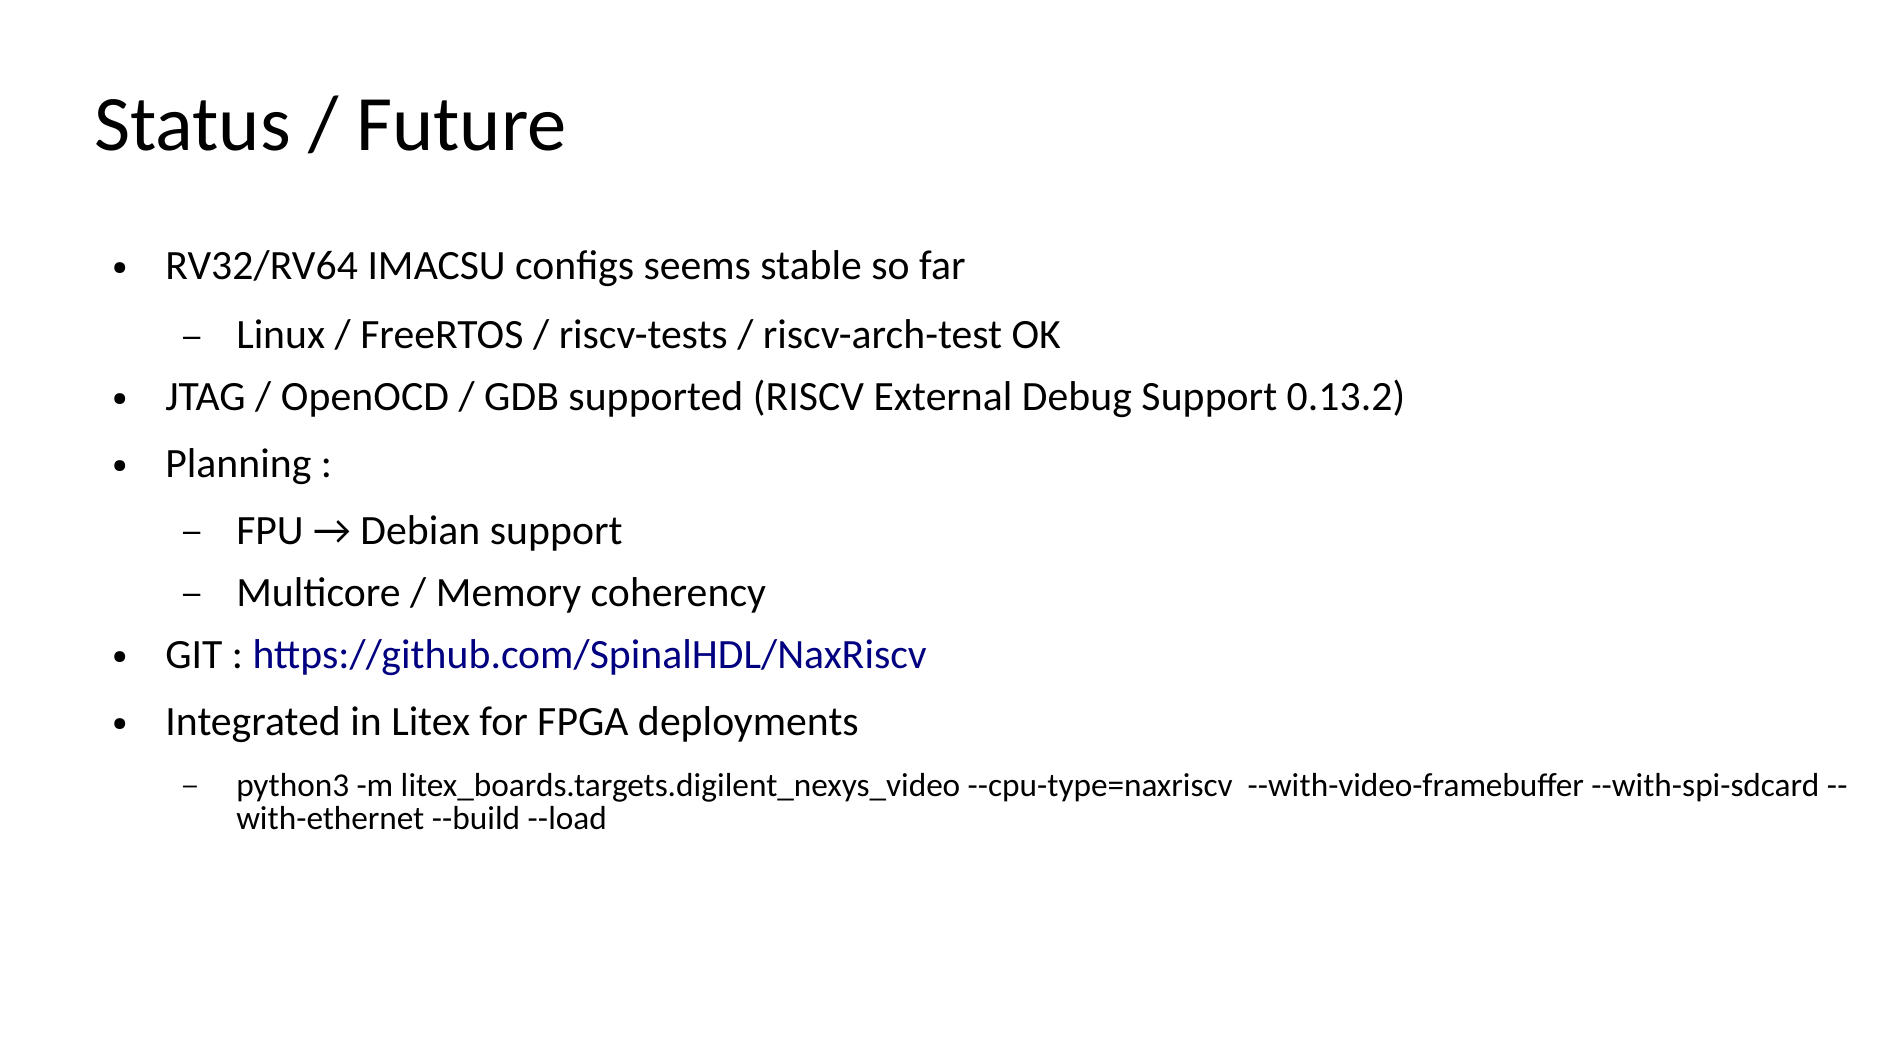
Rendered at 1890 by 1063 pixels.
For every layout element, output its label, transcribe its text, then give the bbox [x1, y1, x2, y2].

title Status / Future [94, 42, 1796, 220]
list RV32/RV64 IMACSU configs seems stable so far Linux / FreeRTOS / riscv-tests / riscv-arch-test OK JTAG / OpenOCD / GDB supported (RISCV External Debug Support 0.13.2) Planning : FPU → Debian support Multicore / Memory coherency GIT : https://github.com/SpinalHDL/NaxRiscv Integrated in Litex for FPGA deployments python3 -m litex_boards.targets.digilent_nexys_video --cpu-type=naxriscv --with-video-framebuffer --with-spi-sdcard --with-ethernet --build --load [94, 248, 1878, 1063]
